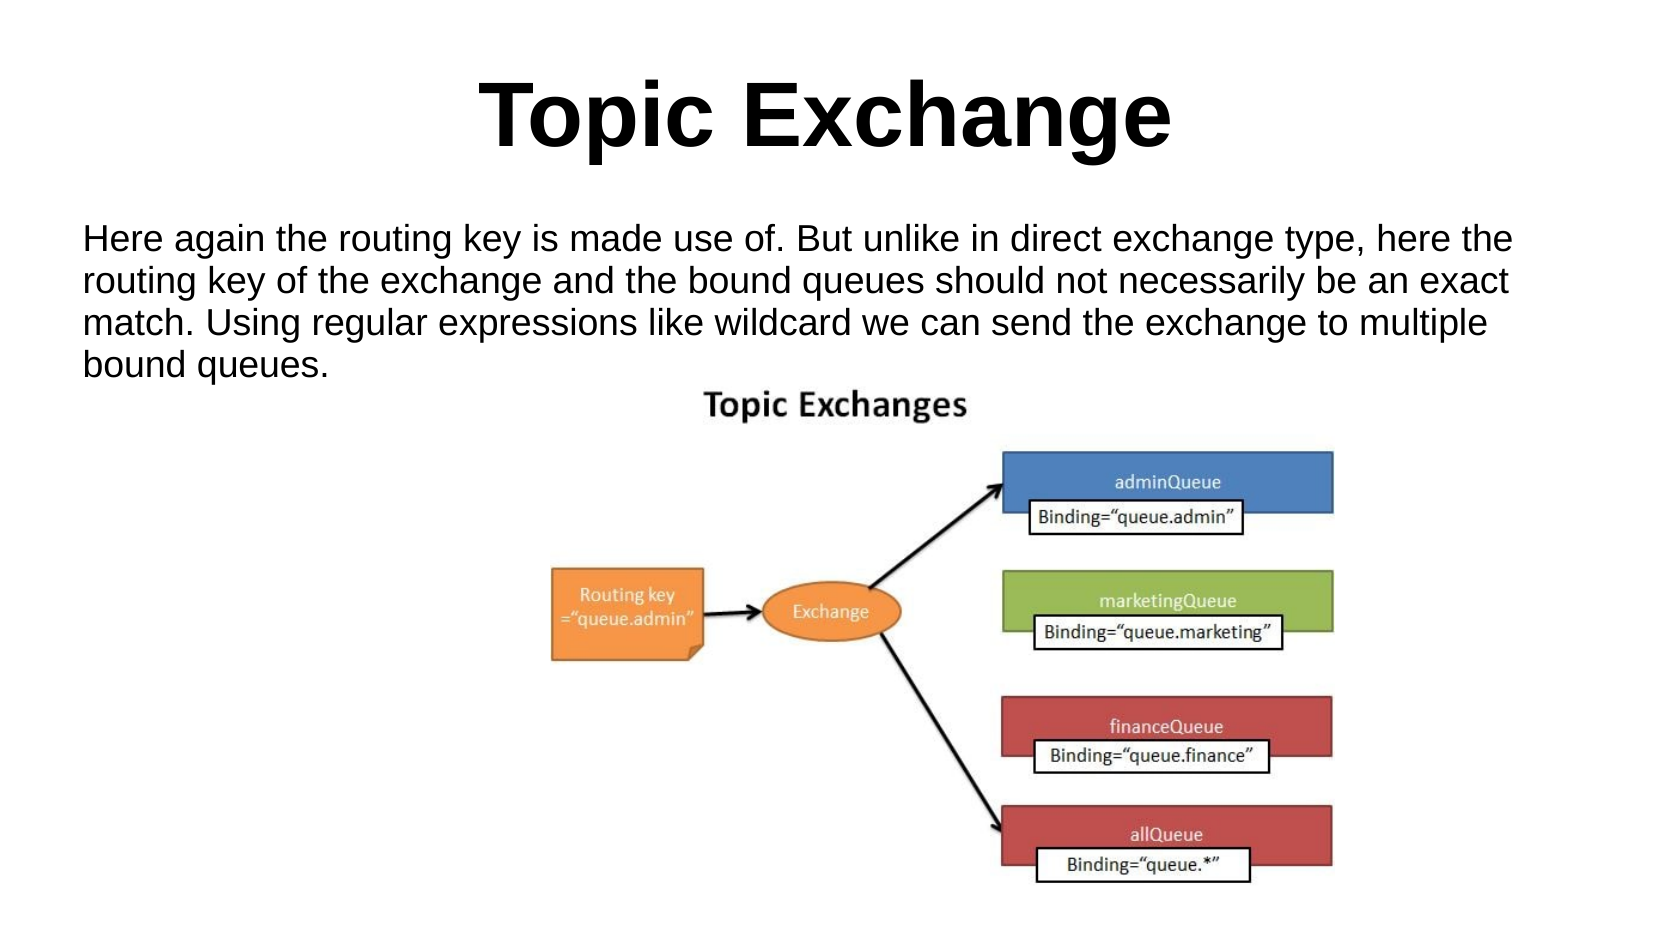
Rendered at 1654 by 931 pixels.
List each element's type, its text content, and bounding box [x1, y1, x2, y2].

title Topic Exchange [82, 37, 1571, 193]
list Here again the routing key is made use of. But unlike in direct exchange type, here the routing key of the exchange and the bound queues should not necessarily be an exact match. Using regular expressions like wildcard we can send the exchange to multiple bound queues. [82, 217, 1571, 758]
picture [550, 377, 1335, 895]
